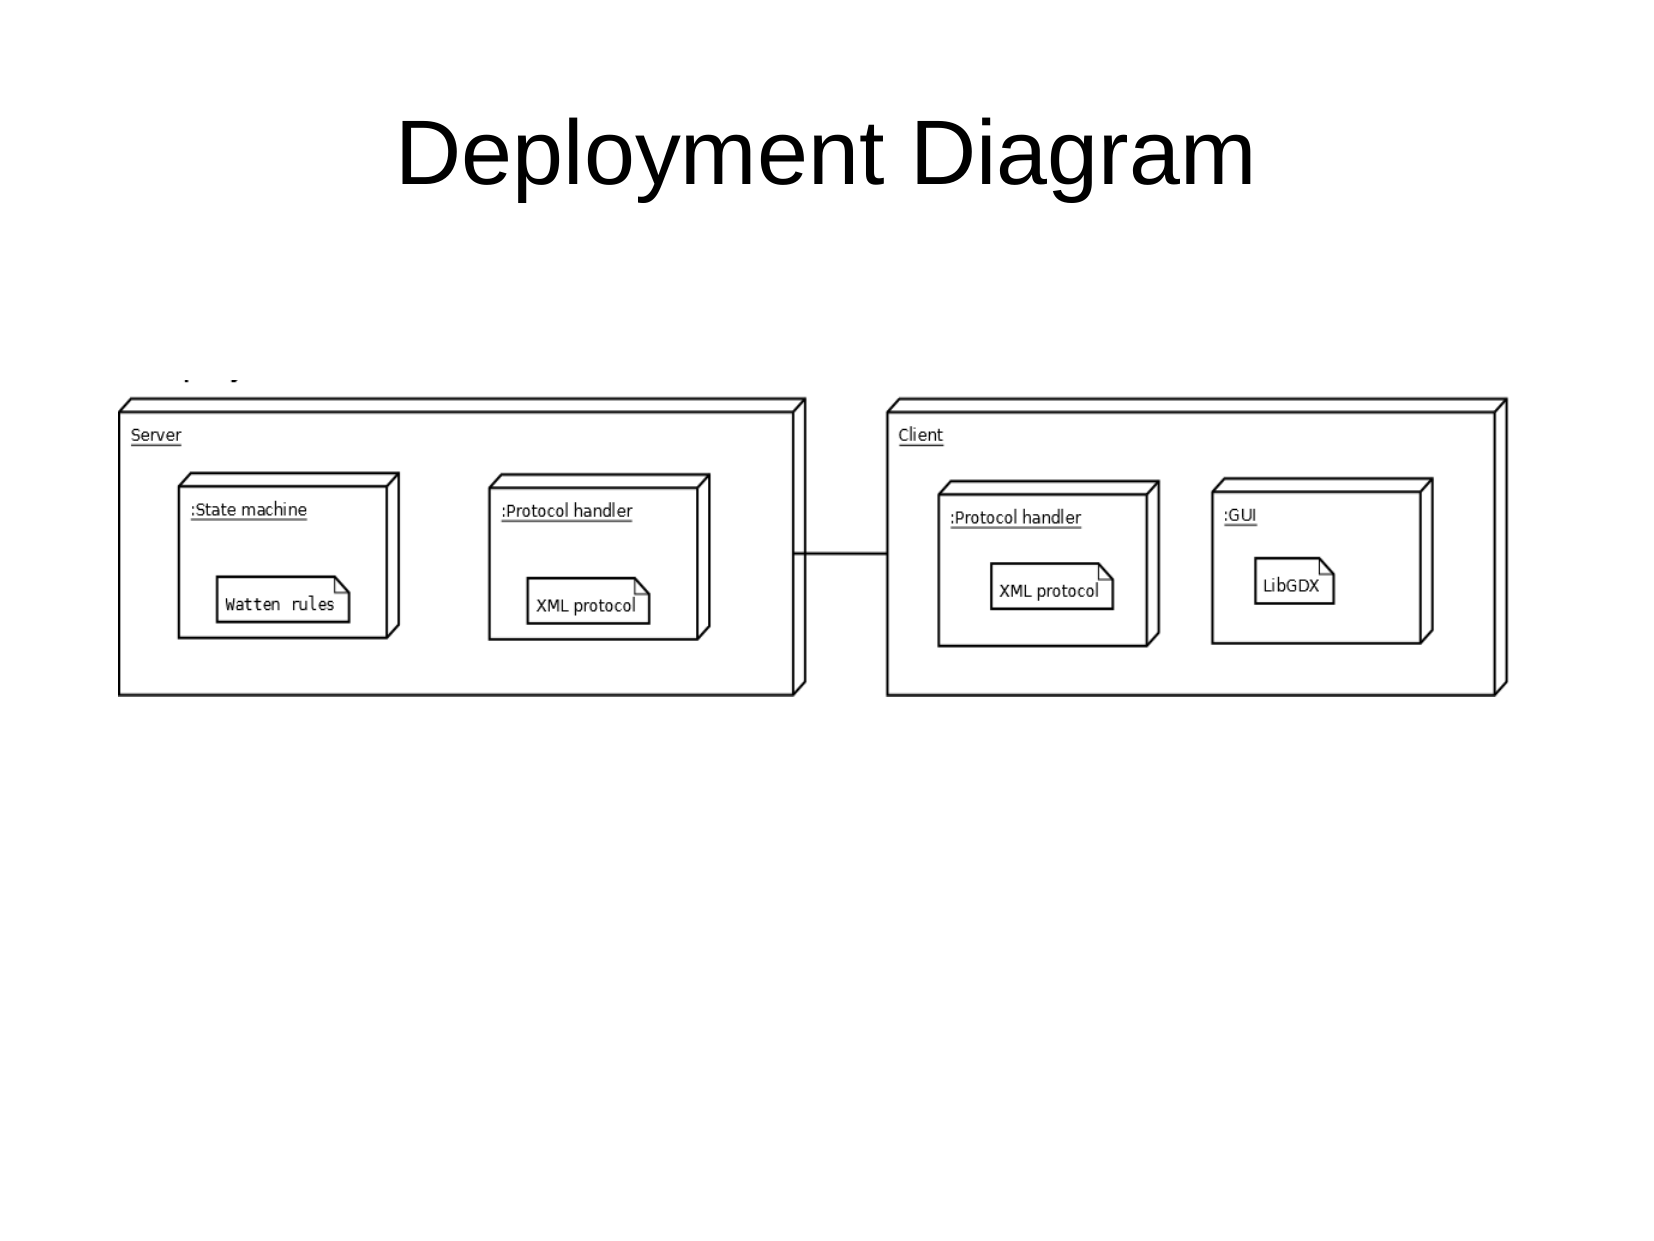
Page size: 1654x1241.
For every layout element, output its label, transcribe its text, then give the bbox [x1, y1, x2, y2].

picture [118, 380, 1512, 697]
title Deployment Diagram [82, 49, 1571, 257]
